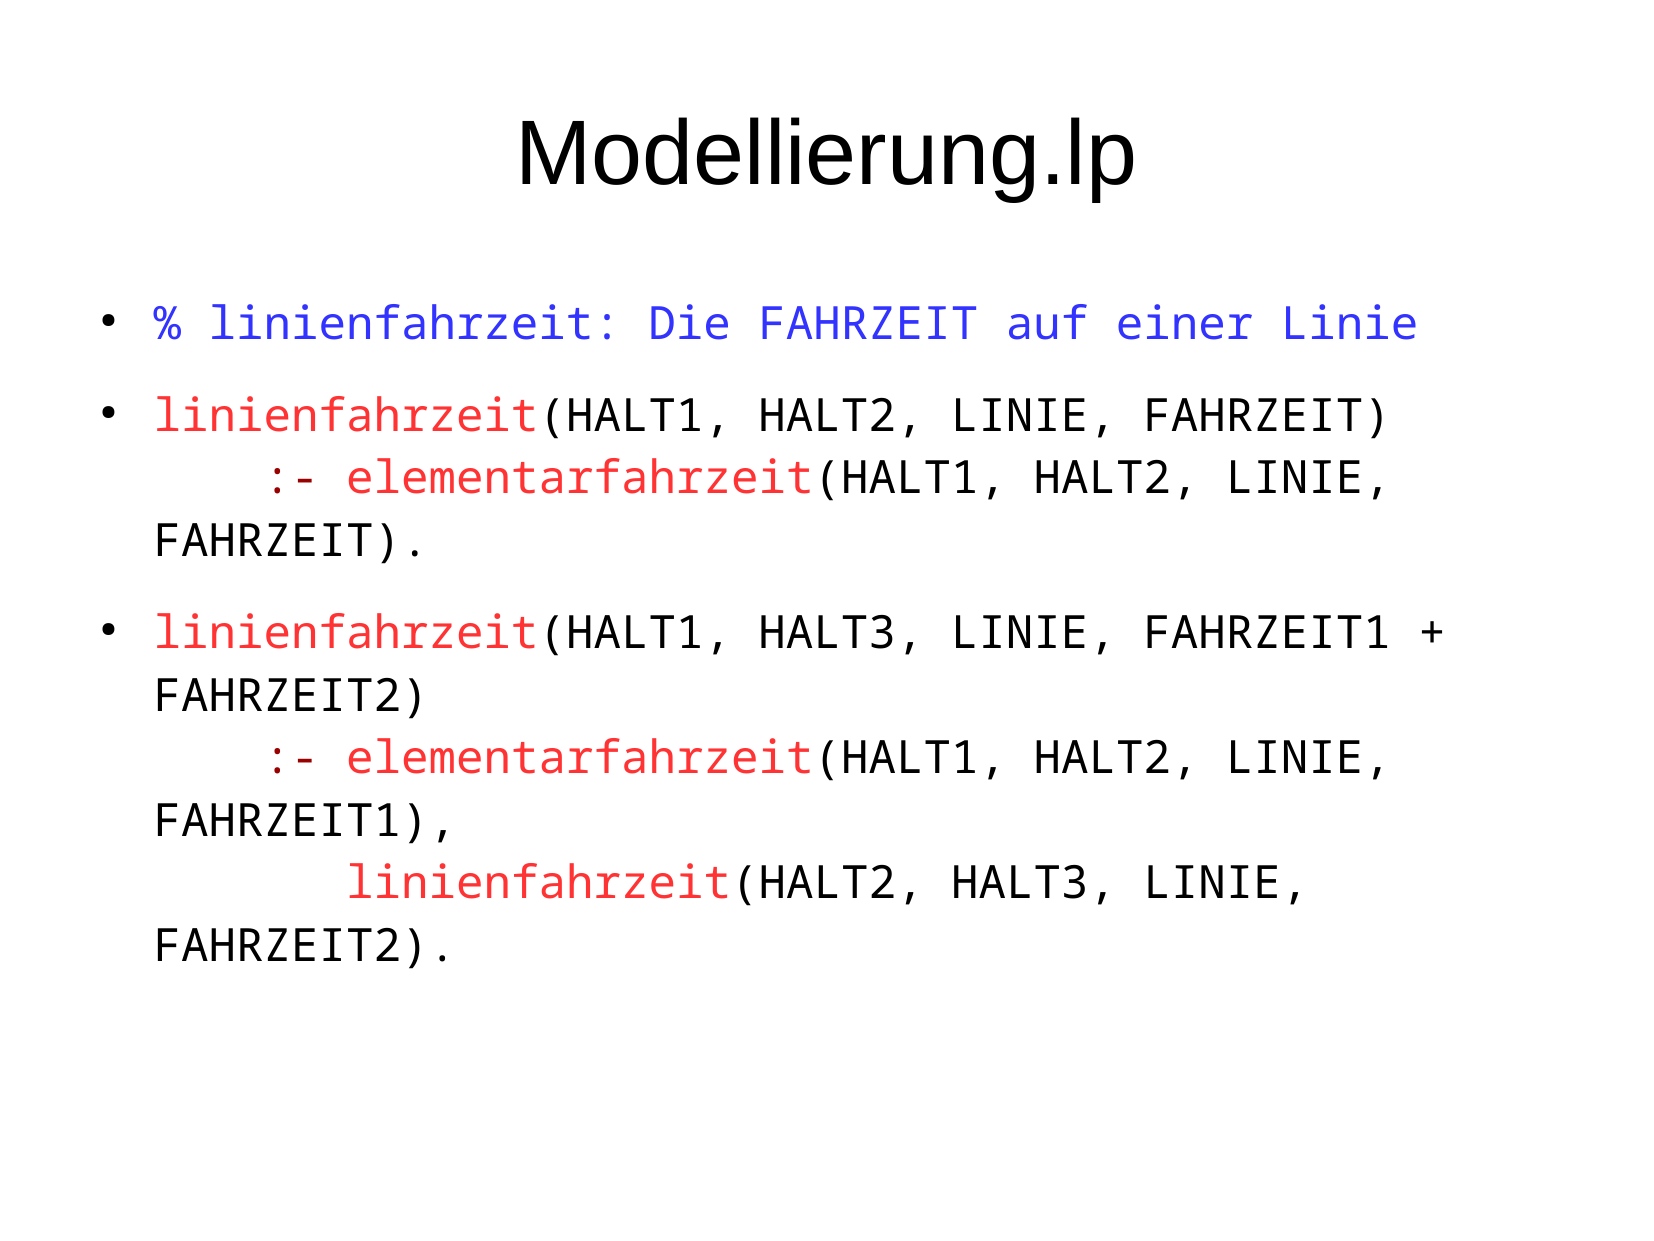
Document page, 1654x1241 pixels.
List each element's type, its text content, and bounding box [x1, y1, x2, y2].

list % linienfahrzeit: Die FAHRZEIT auf einer Linie linienfahrzeit(HALT1, HALT2, LINIE, FAHRZEIT) :- elementarfahrzeit(HALT1, HALT2, LINIE, FAHRZEIT). linienfahrzeit(HALT1, HALT3, LINIE, FAHRZEIT1 + FAHRZEIT2) :- elementarfahrzeit(HALT1, HALT2, LINIE, FAHRZEIT1), linienfahrzeit(HALT2, HALT3, LINIE, FAHRZEIT2). [82, 290, 1571, 1010]
title Modellierung.lp [82, 49, 1571, 257]
